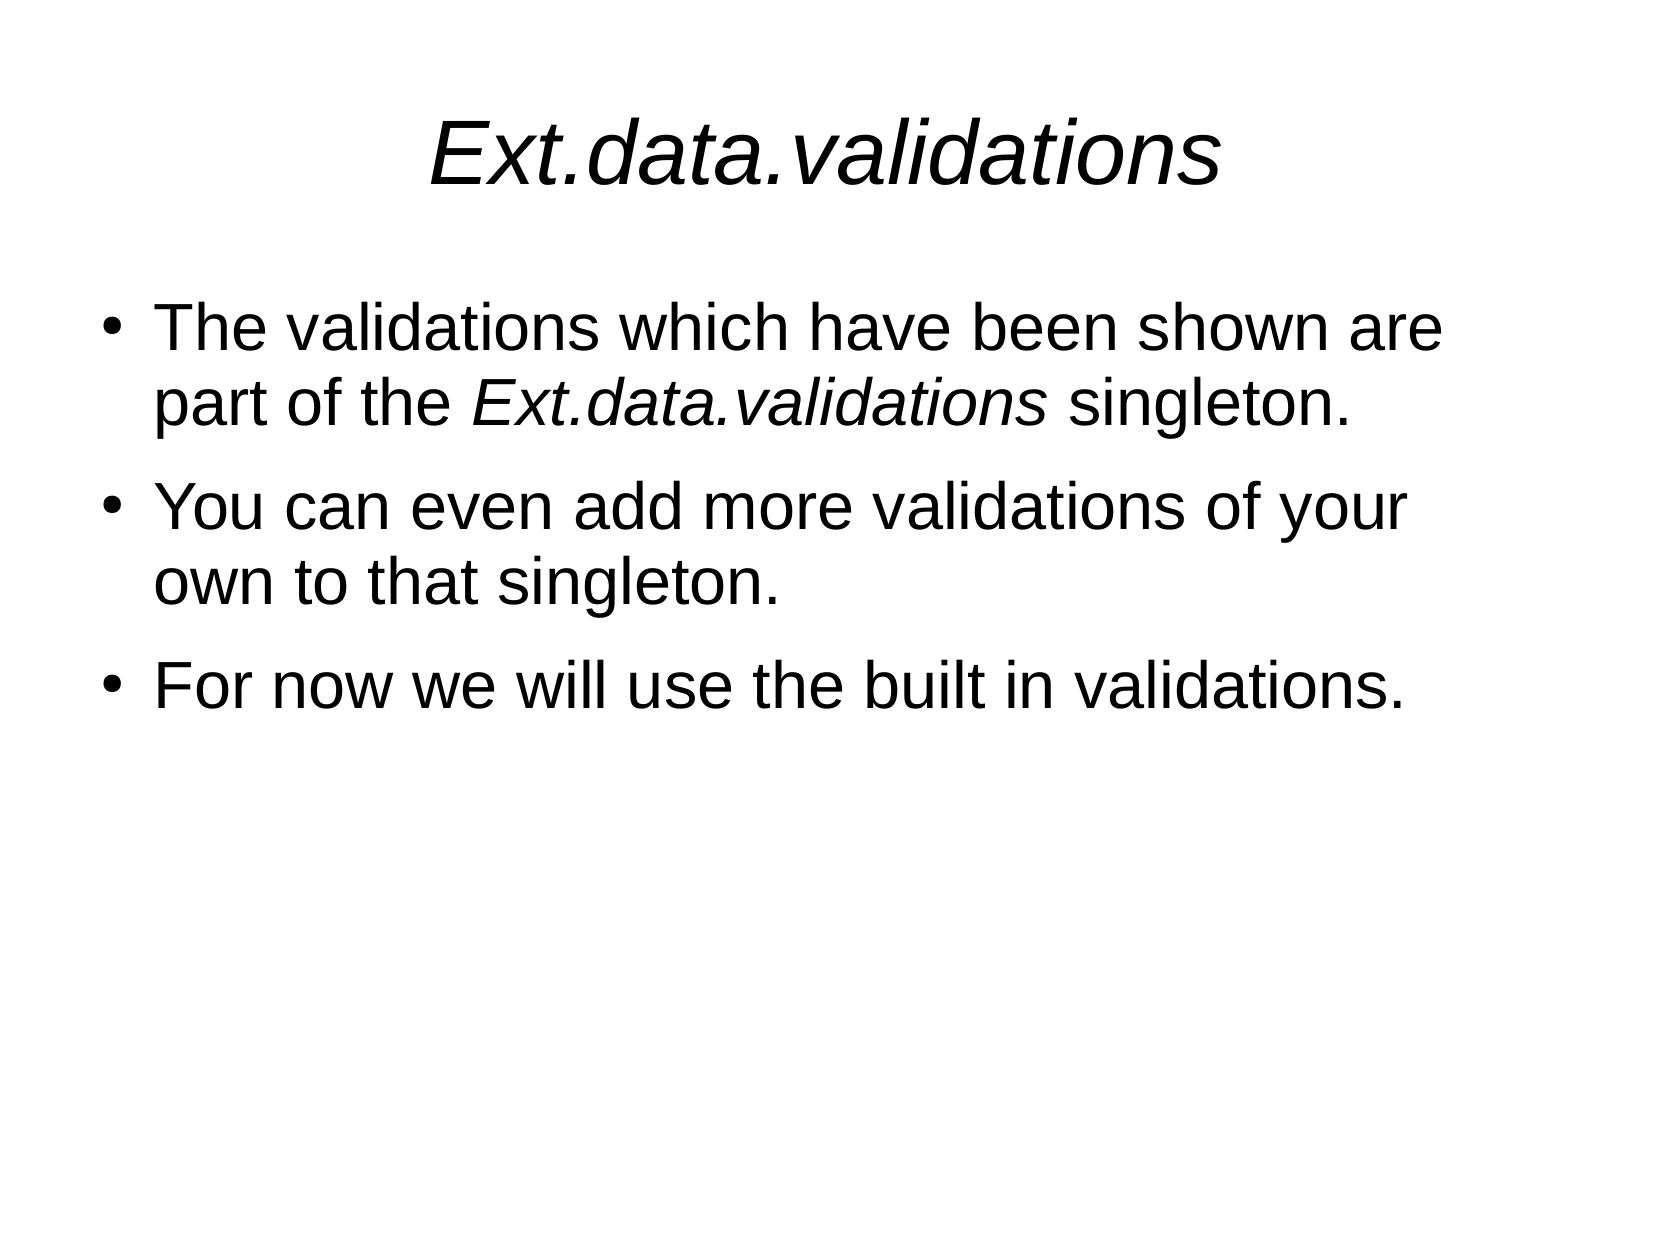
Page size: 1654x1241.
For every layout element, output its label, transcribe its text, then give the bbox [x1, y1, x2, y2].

title Ext.data.validations [82, 49, 1571, 257]
list The validations which have been shown are part of the Ext.data.validations singleton. You can even add more validations of your own to that singleton. For now we will use the built in validations. [82, 290, 1538, 1010]
